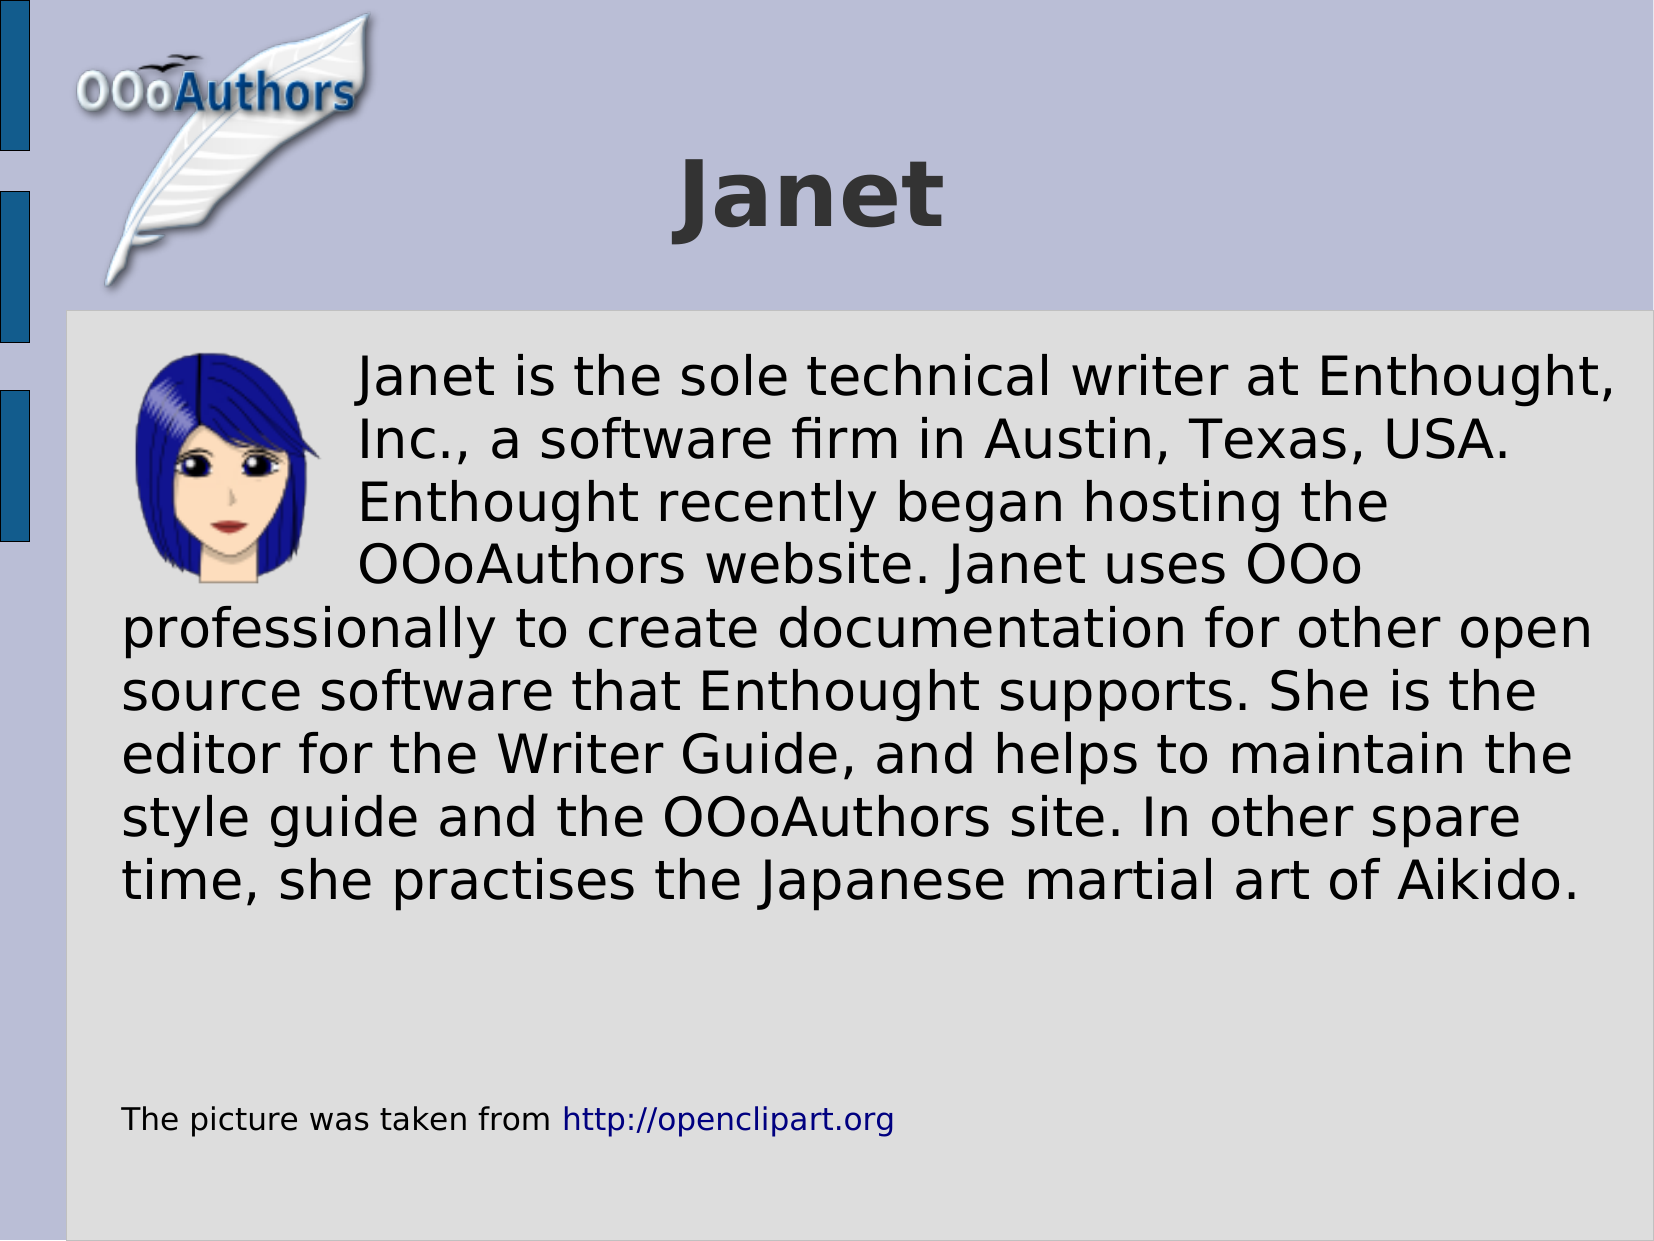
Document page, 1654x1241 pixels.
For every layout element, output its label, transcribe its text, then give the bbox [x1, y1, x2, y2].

picture [64, 0, 384, 302]
picture [131, 351, 325, 587]
list Janet is the sole technical writer at Enthought, Inc., a software firm in Austin, Texas, USA. Enthought recently began hosting the OOoAuthors website. Janet uses OOo professionally to create documentation for other open source software that Enthought supports. She is the editor for the Writer Guide, and helps to maintain the style guide and the OOoAuthors site. In other spare time, she practises the Japanese martial art of Aikido. The picture was taken from http://openclipart.org [121, 344, 1625, 1138]
title Janet [121, 91, 1534, 299]
